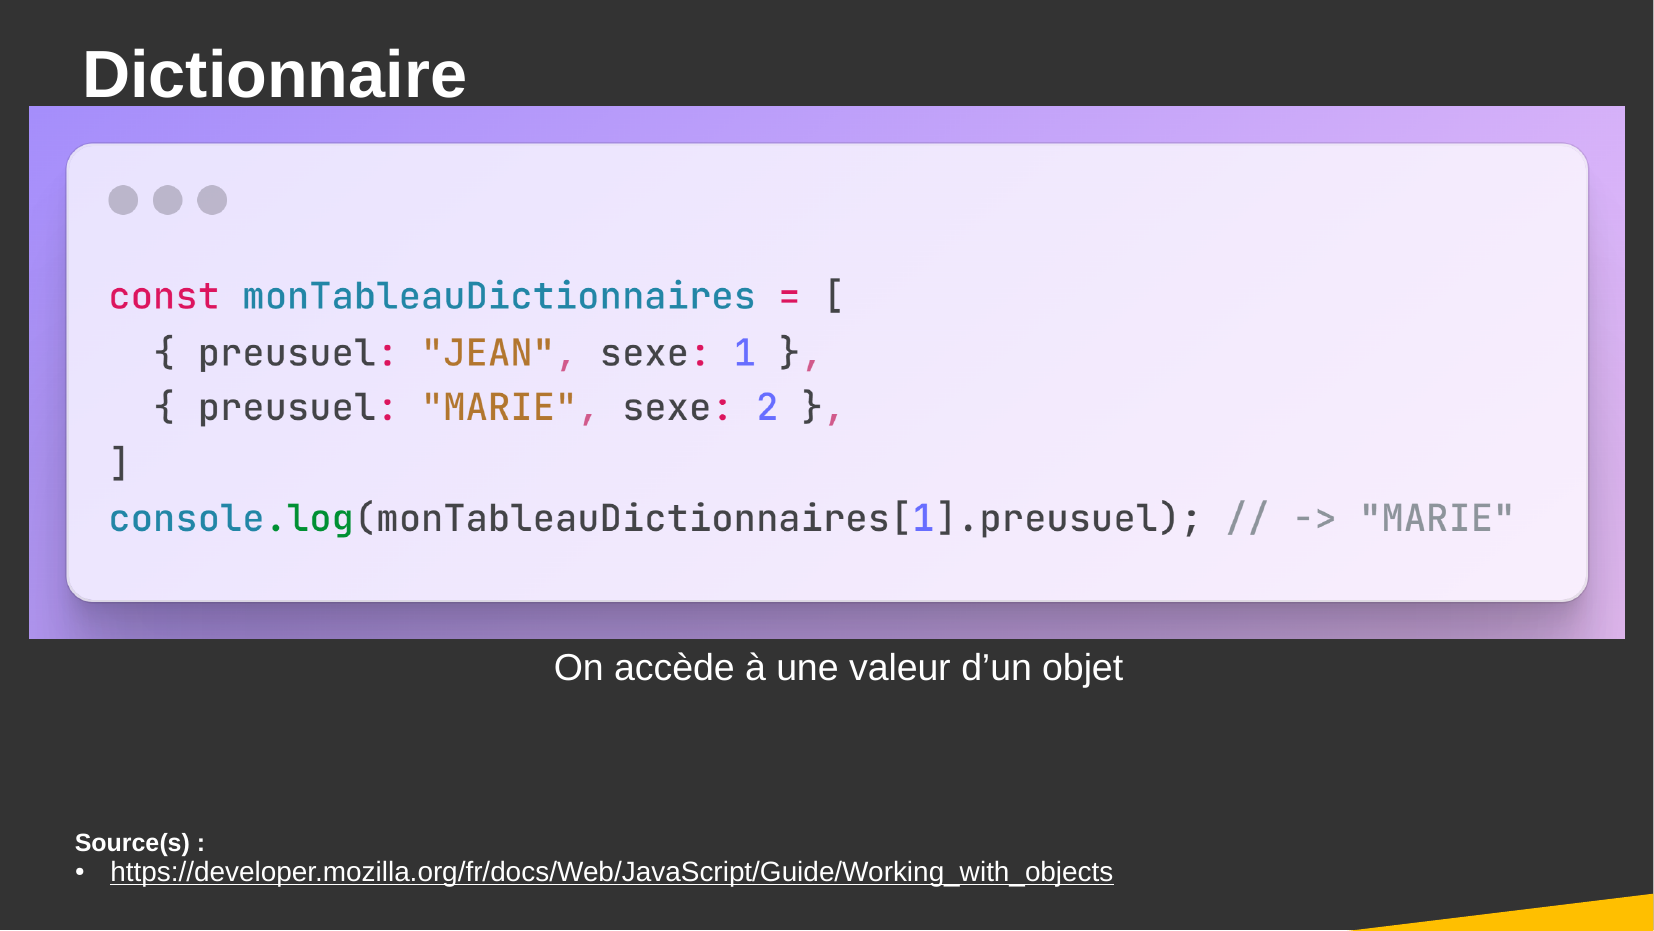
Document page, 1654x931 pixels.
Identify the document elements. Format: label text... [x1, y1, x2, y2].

text_box Source(s) : https://developer.mozilla.org/fr/docs/Web/JavaScript/Guide/Working_with_objects [60, 821, 1583, 920]
picture [29, 106, 1625, 639]
title Dictionnaire [82, 37, 1571, 106]
text_box On accède à une valeur d’un objet [94, 639, 1583, 738]
text_box [1347, 893, 1654, 931]
